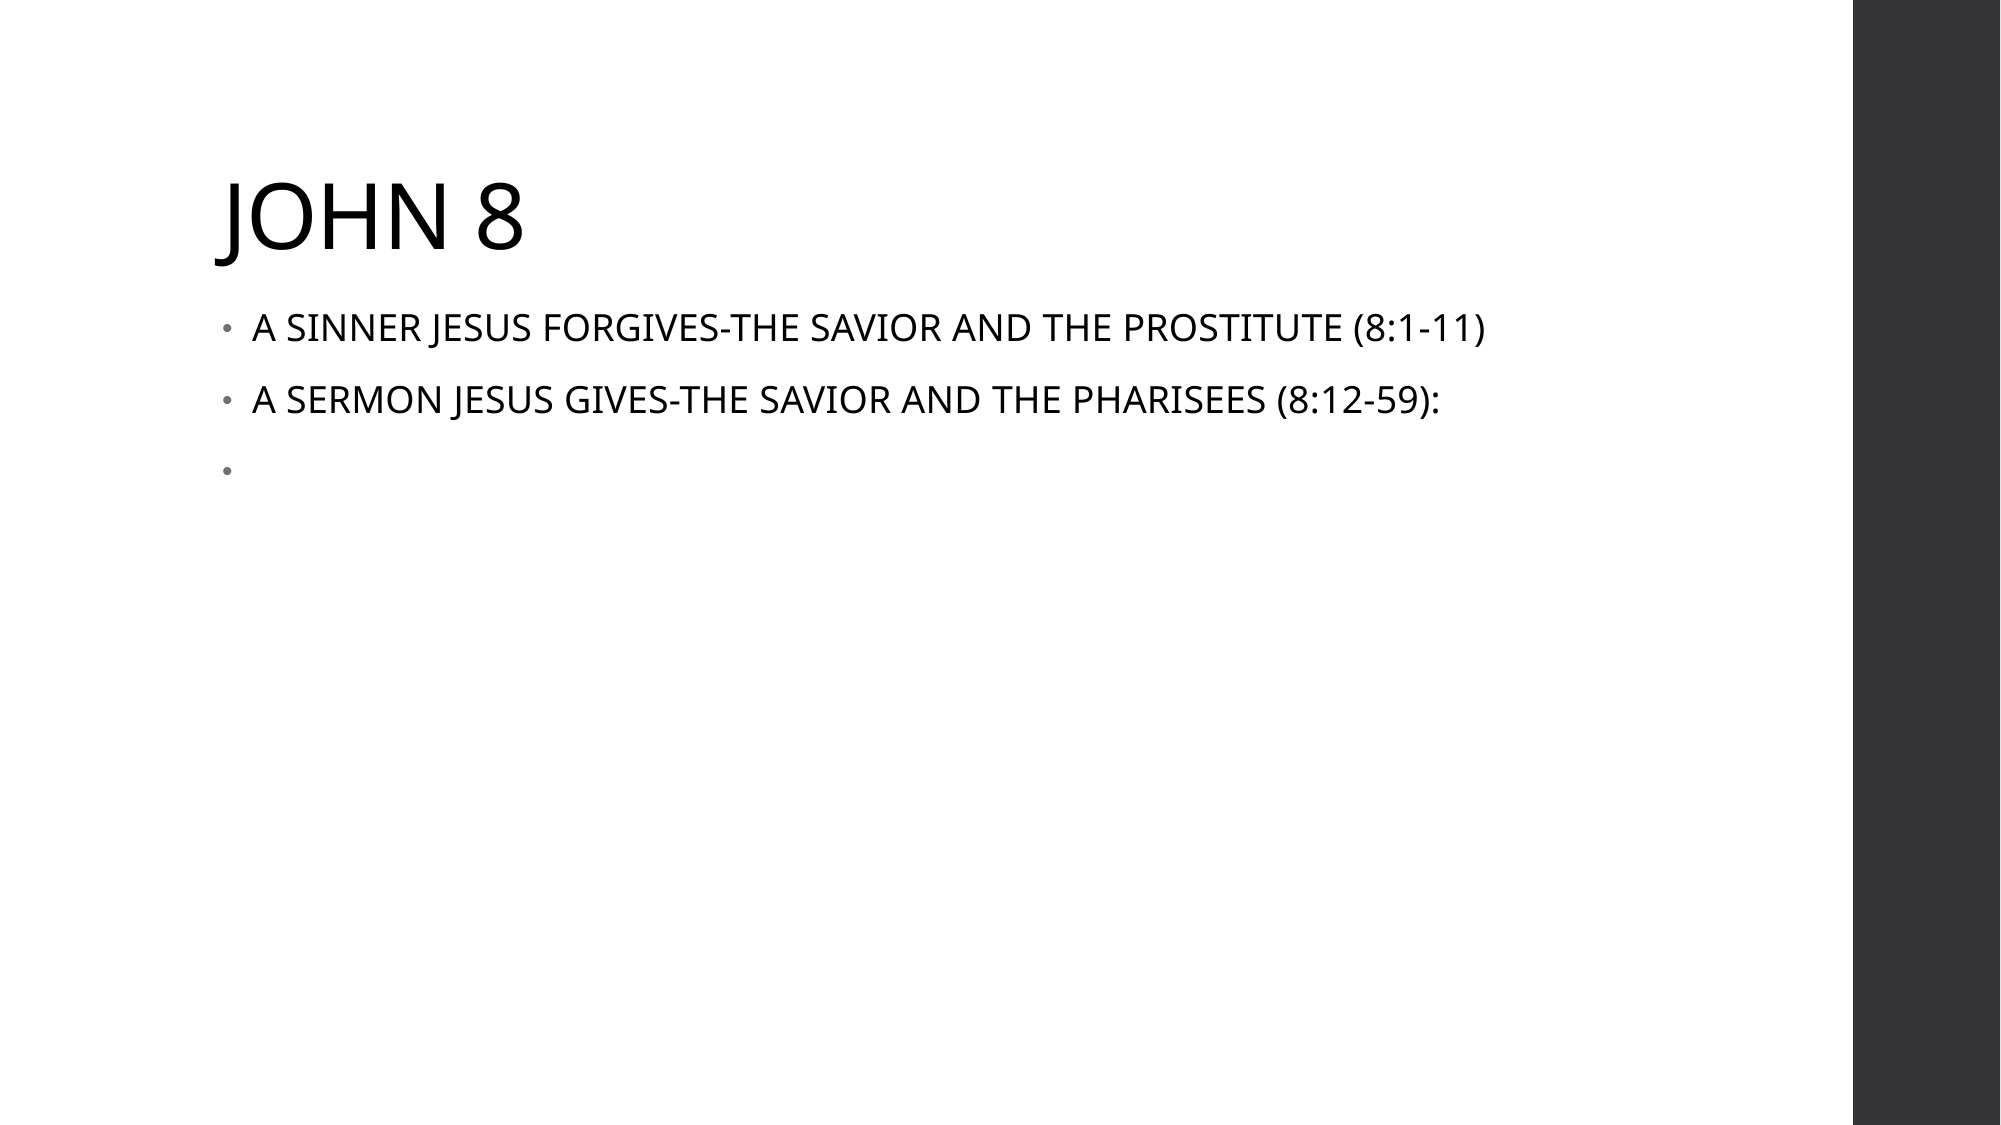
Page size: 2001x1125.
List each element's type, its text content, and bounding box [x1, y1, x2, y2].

title JOHN 8 [206, 60, 1797, 278]
list A SINNER JESUS FORGIVES-THE SAVIOR AND THE PROSTITUTE (8:1-11) A SERMON JESUS GIVES-THE SAVIOR AND THE PHARISEES (8:12-59): [206, 299, 1617, 1014]
